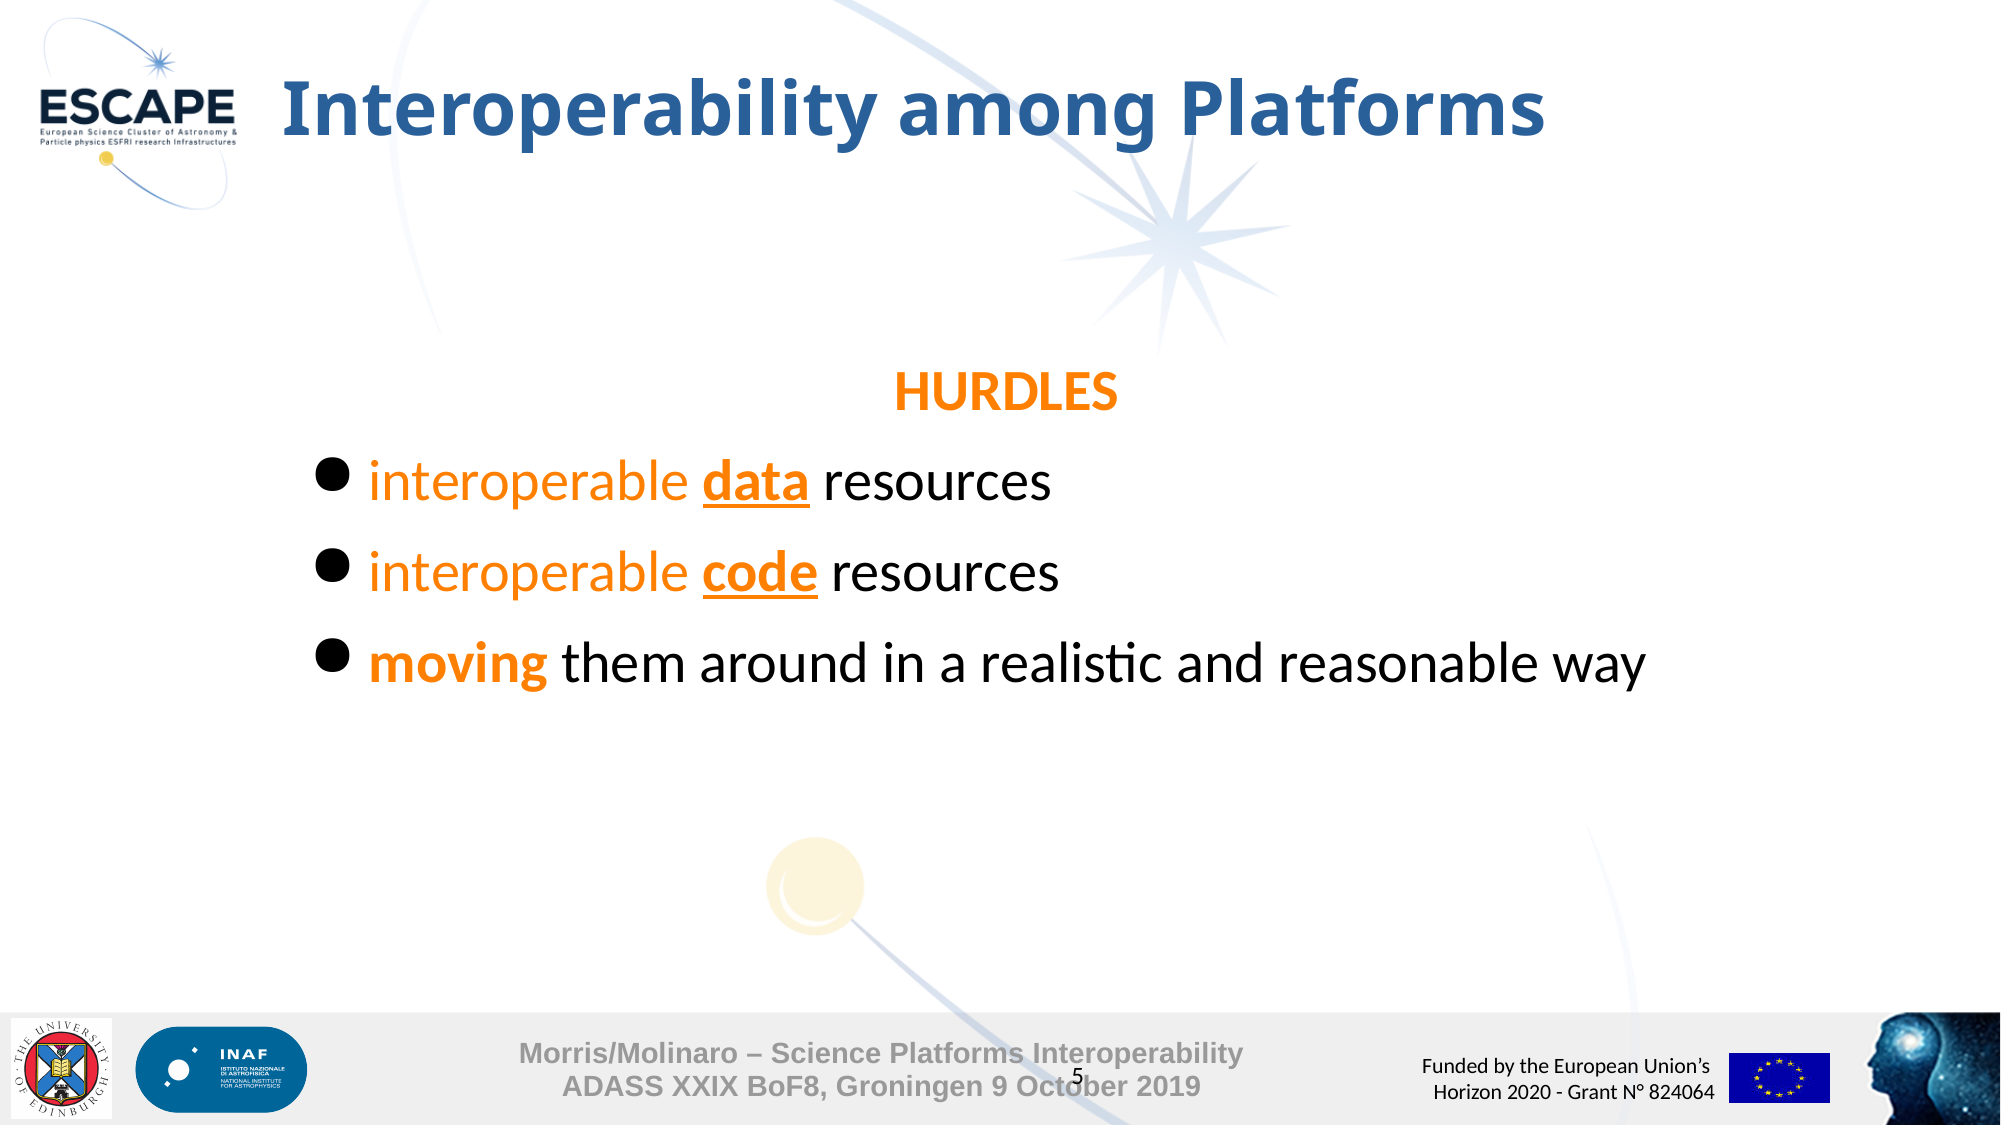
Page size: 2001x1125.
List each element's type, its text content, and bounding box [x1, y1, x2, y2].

slide_number <number> [1056, 1051, 1147, 1097]
title Interoperability among Platforms [267, 26, 1863, 196]
picture [0, 0, 2001, 1125]
footer [428, 1042, 1042, 1103]
list HURDLES interoperable data resources interoperable code resources moving them around in a realistic and reasonable way [294, 344, 1706, 781]
